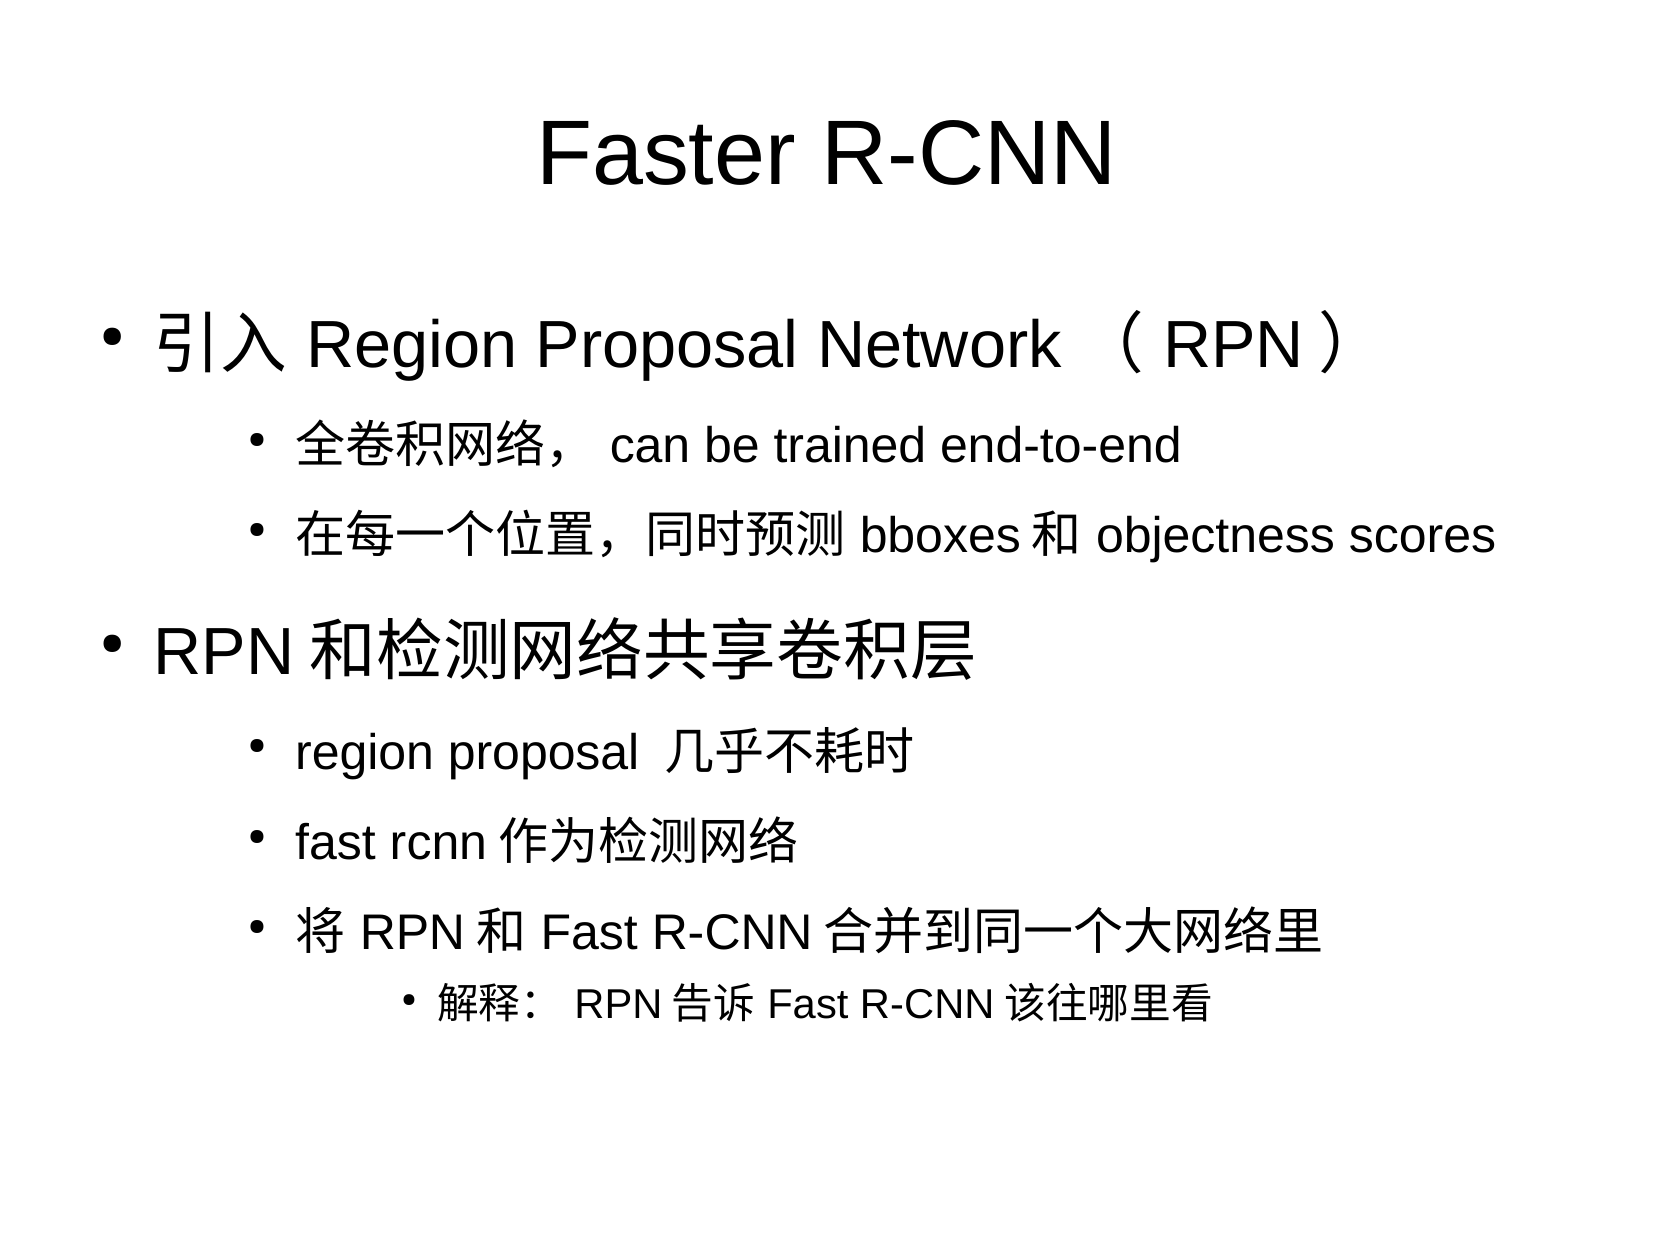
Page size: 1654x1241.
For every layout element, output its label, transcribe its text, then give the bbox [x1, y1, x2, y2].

title Faster R-CNN [82, 49, 1571, 257]
list 引入Region Proposal Network（RPN） 全卷积网络，can be trained end-to-end 在每一个位置，同时预测bboxes和objectness scores RPN和检测网络共享卷积层 region proposal 几乎不耗时 fast rcnn作为检测网络 将RPN和Fast R-CNN合并到同一个大网络里 解释：RPN告诉Fast R-CNN该往哪里看 [82, 290, 1571, 1146]
